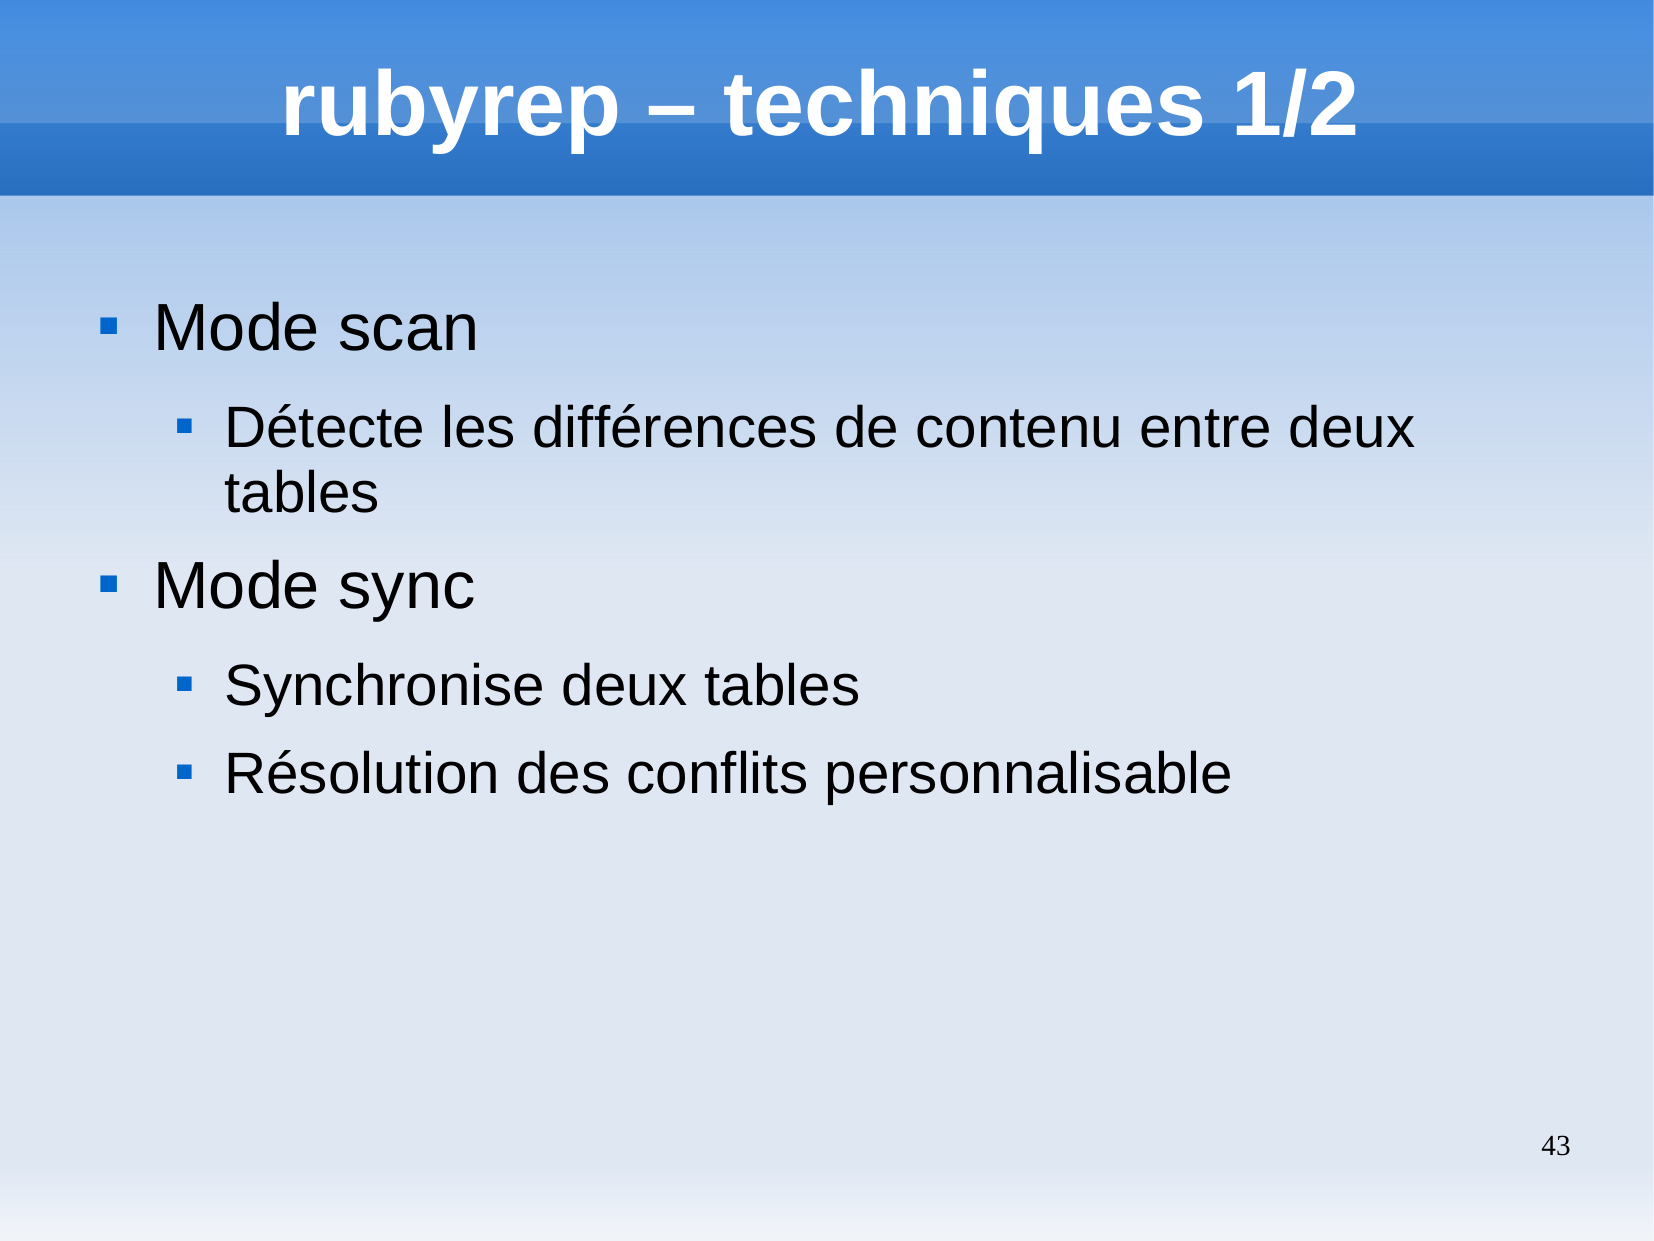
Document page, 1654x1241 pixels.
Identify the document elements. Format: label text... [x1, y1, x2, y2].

picture [0, 0, 1654, 1241]
list Mode scan Détecte les différences de contenu entre deux tables Mode sync Synchronise deux tables Résolution des conflits personnalisable [82, 290, 1571, 1094]
title rubyrep – techniques 1/2 [76, 7, 1565, 200]
